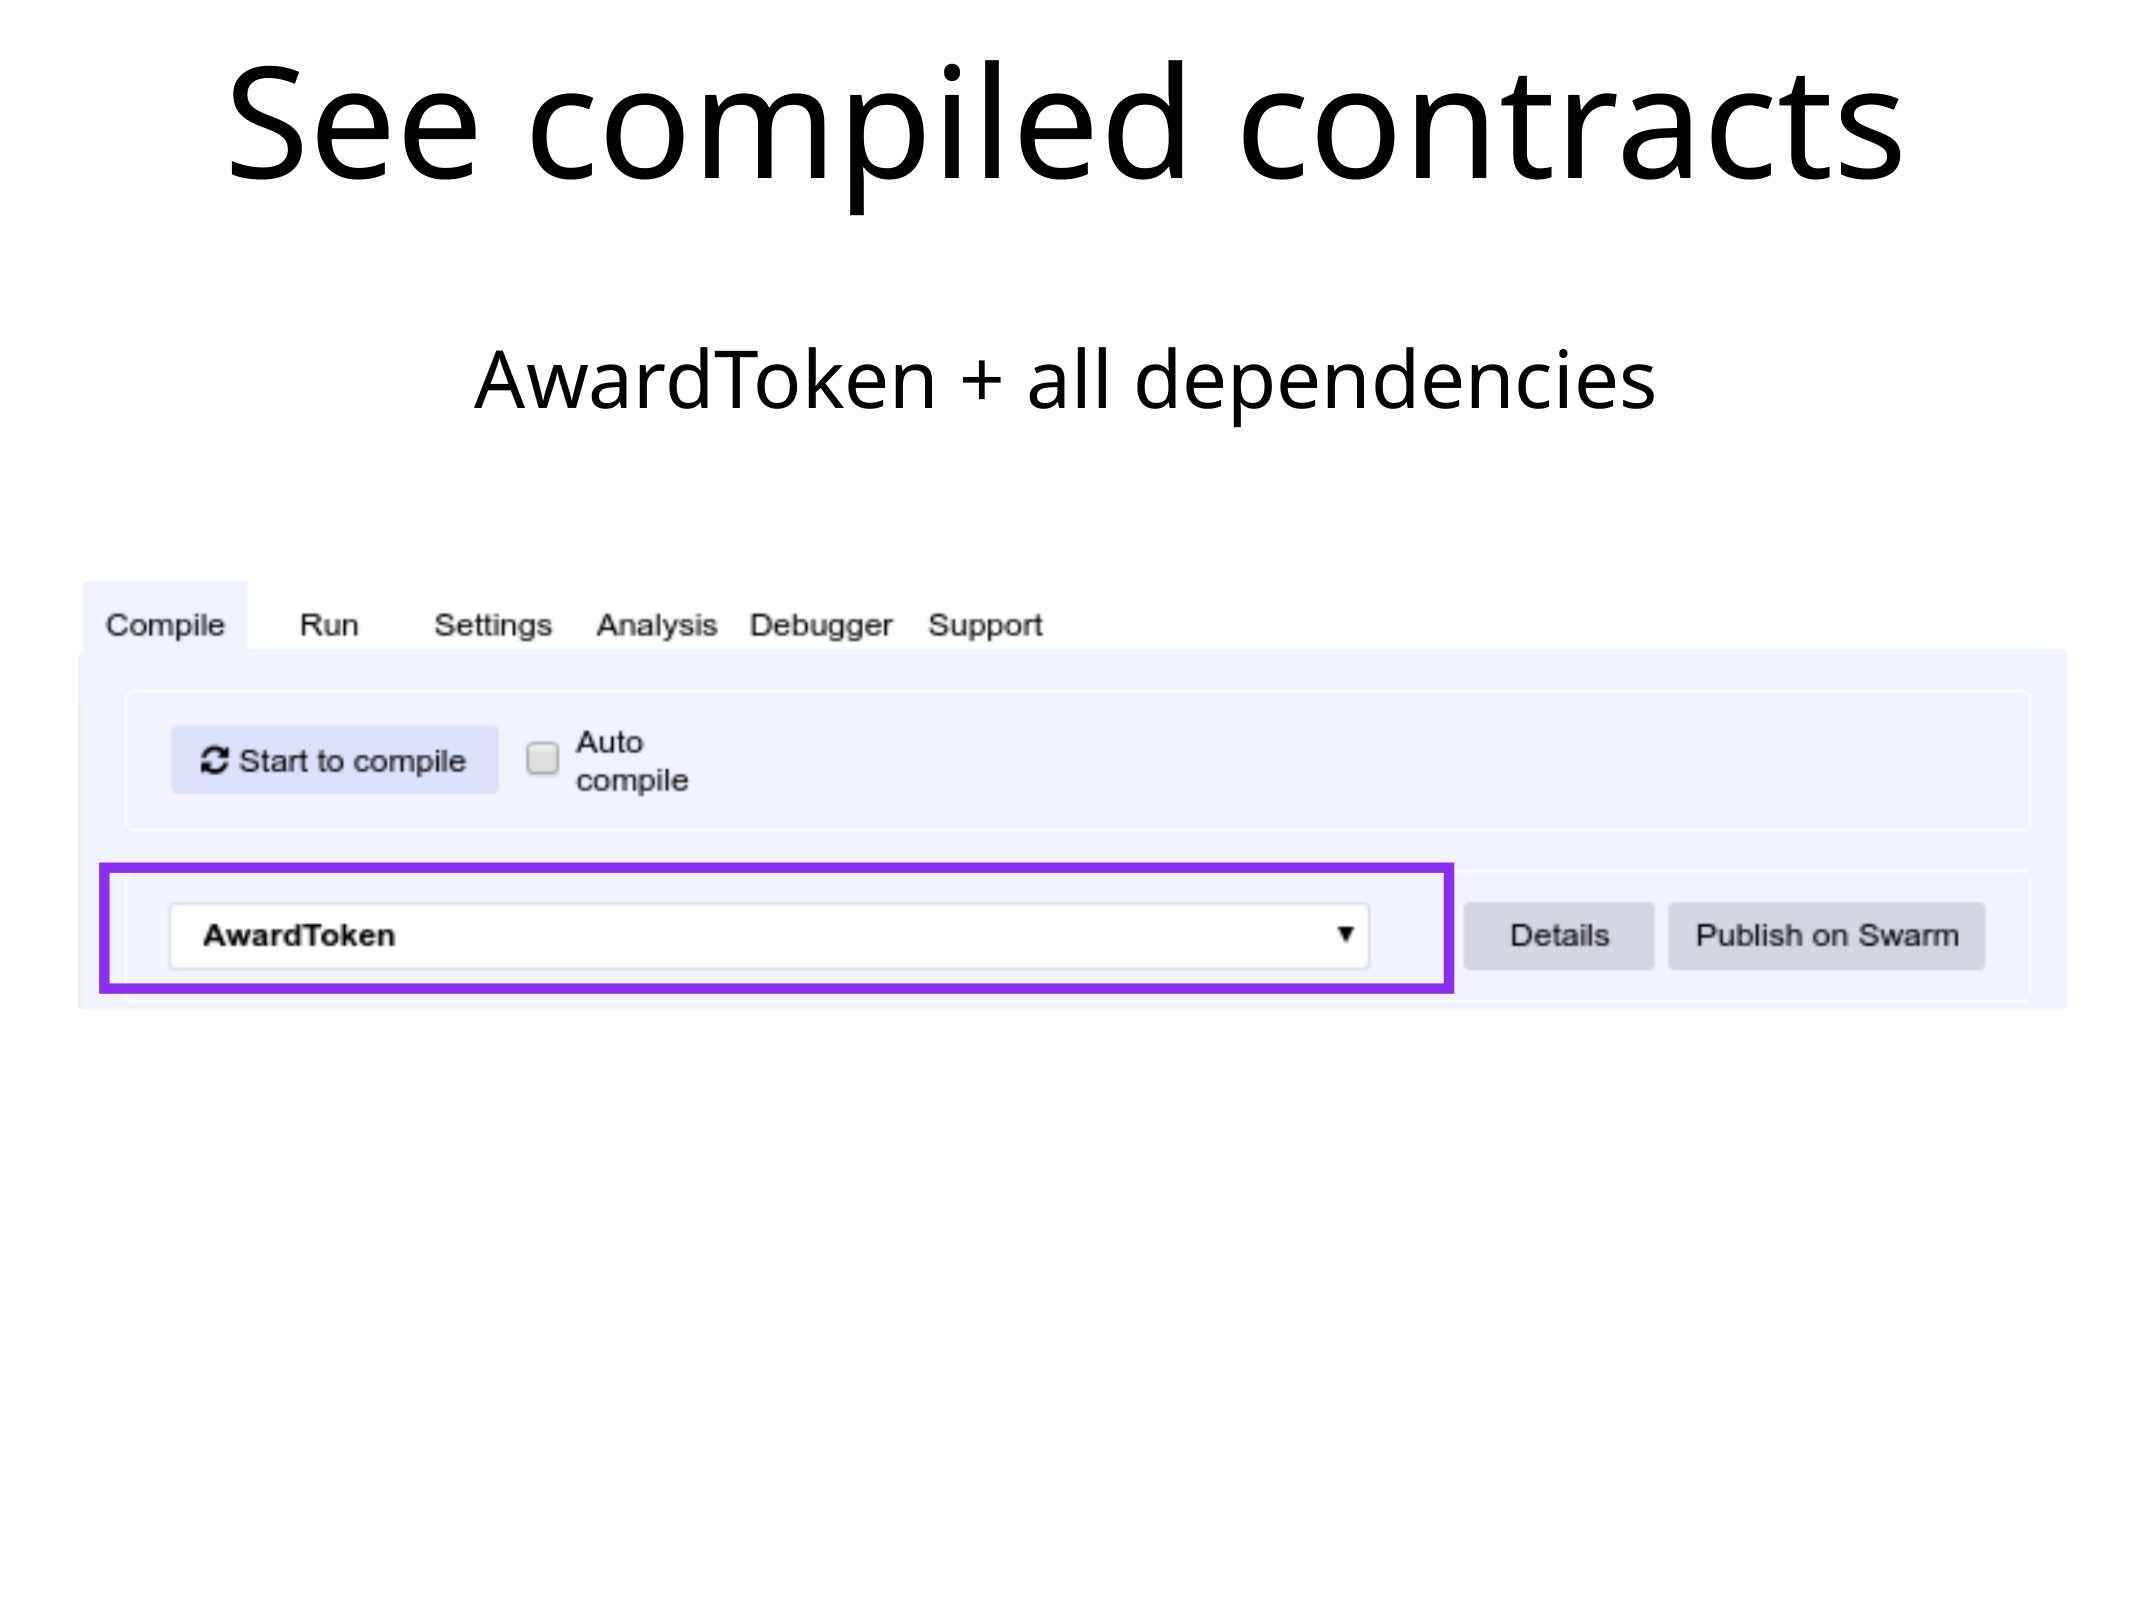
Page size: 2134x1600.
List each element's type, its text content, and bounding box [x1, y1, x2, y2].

picture [47, 552, 2086, 1048]
title See compiled contracts [208, 16, 1925, 241]
subtitle AwardToken + all dependencies ( when dependencies.js is the active file ) [208, 320, 1925, 507]
